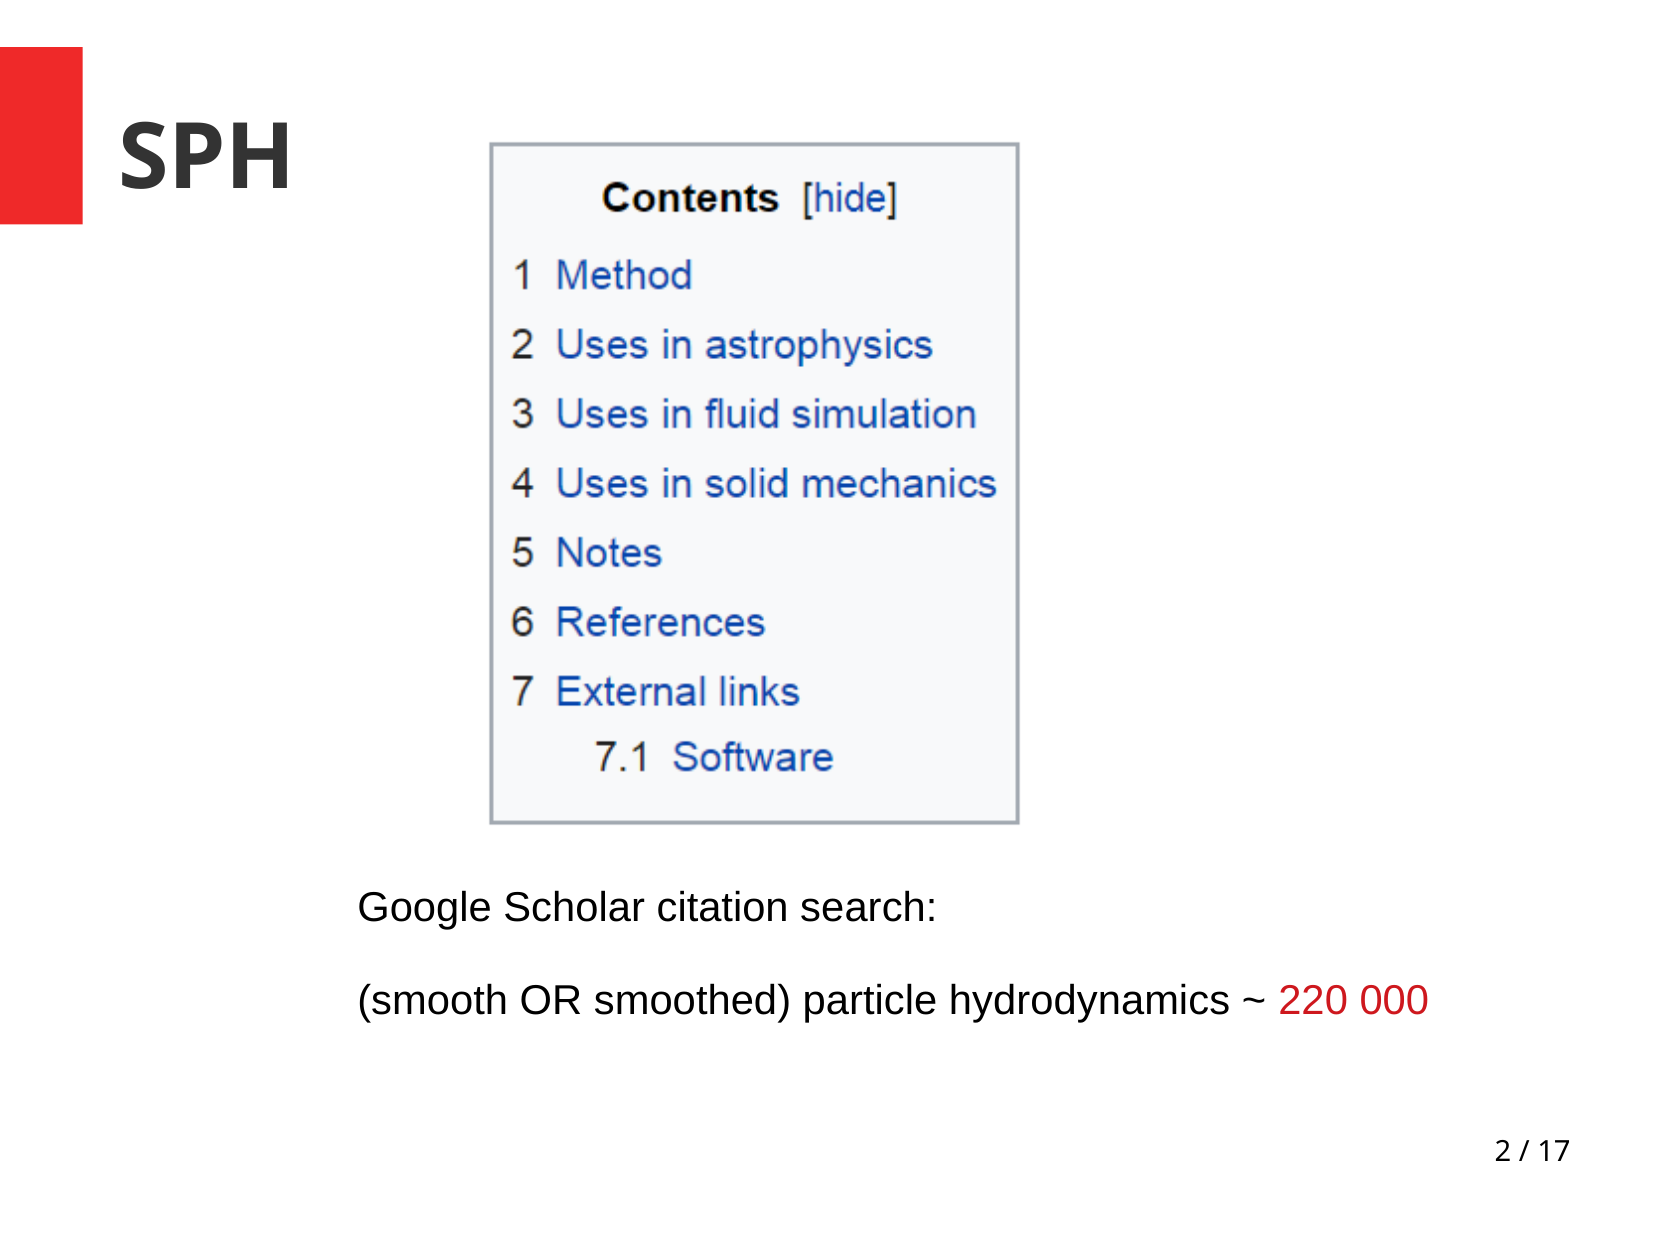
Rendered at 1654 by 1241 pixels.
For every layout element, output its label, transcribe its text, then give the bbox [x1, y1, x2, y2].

text_box Google Scholar citation search: (smooth OR smoothed) particle hydrodynamics ~ 220 000 [342, 876, 1453, 1031]
picture [472, 119, 1040, 839]
title SPH [118, 49, 1571, 257]
